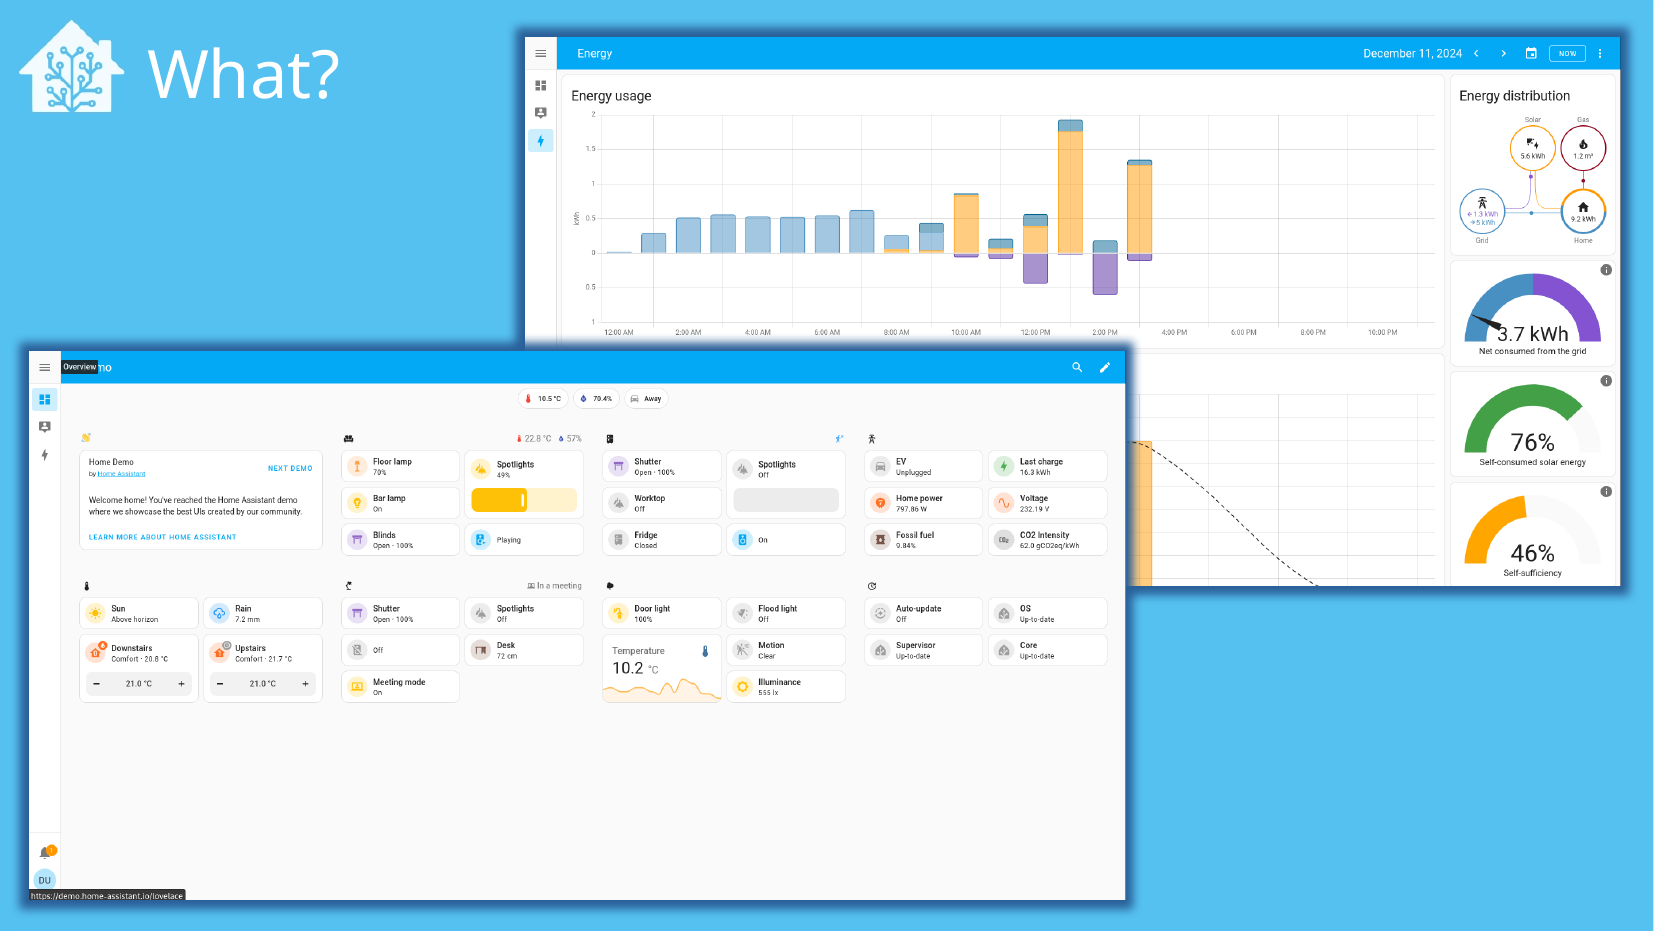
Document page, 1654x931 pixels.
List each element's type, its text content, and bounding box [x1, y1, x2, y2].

picture [0, 0, 1654, 931]
text_box What? [132, 19, 1238, 115]
